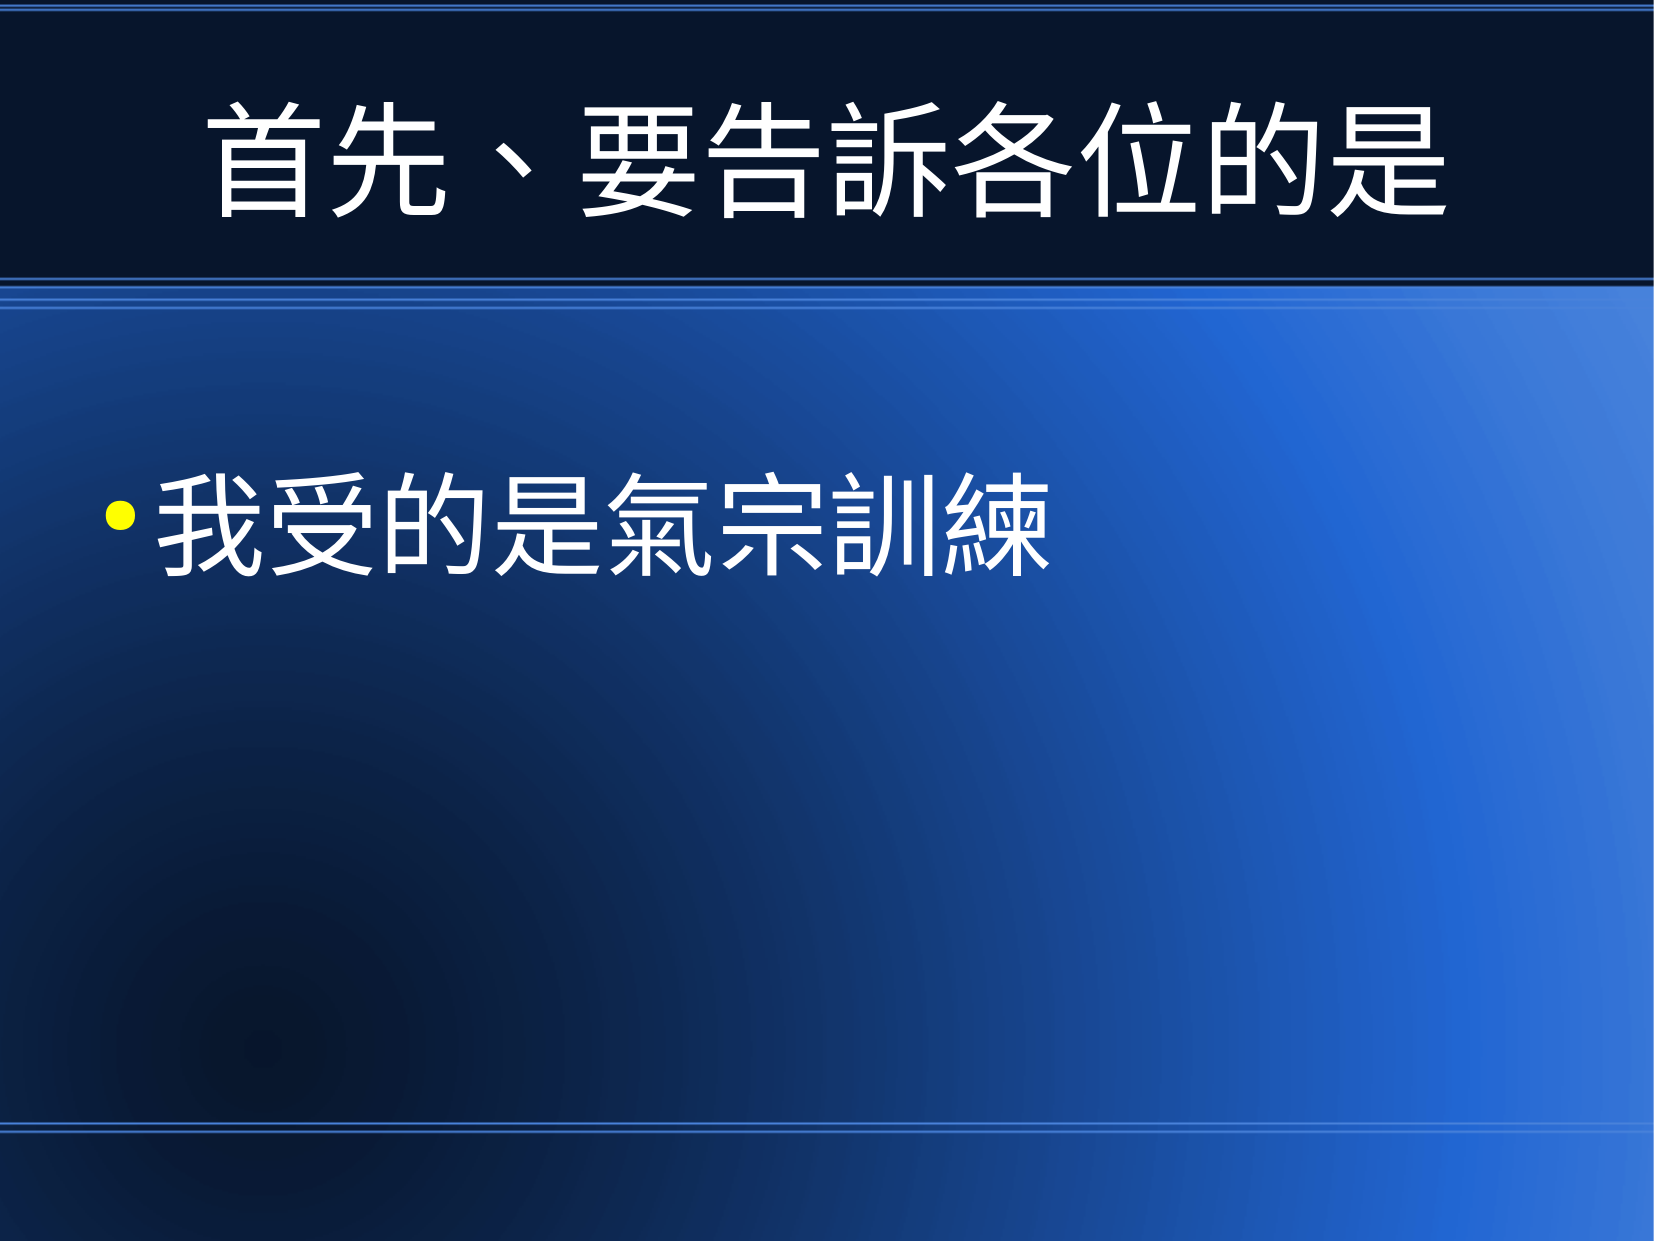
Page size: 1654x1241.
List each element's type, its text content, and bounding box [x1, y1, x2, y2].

list 我受的是氣宗訓練 [82, 355, 1571, 1241]
title 首先、要告訴各位的是 [82, 49, 1571, 257]
picture [0, 0, 1654, 1241]
